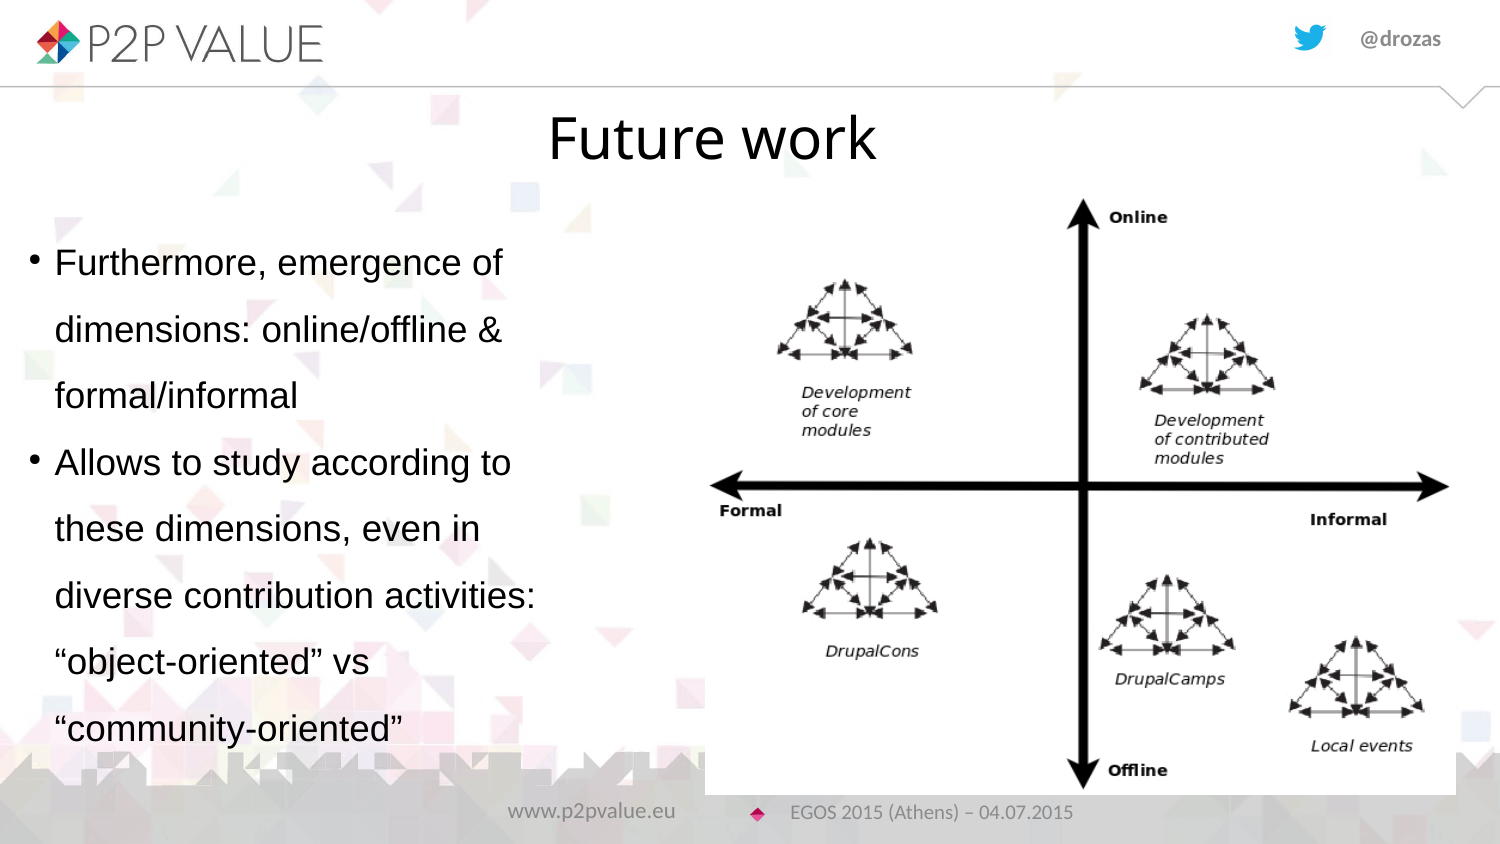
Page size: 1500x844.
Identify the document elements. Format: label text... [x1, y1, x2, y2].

subtitle Furthermore, emergence of dimensions: online/offline & formal/informal Allows to study according to these dimensions, even in diverse contribution activities: “object-oriented” vs “community-oriented” [15, 210, 676, 766]
picture [0, 0, 1500, 844]
text_box @drozas [1333, 15, 1455, 60]
text_box EGOS 2015 (Athens) – 04.07.2015 [777, 788, 1470, 834]
title Future work [60, 92, 1366, 181]
text_box www.p2pvalue.eu [501, 789, 720, 829]
